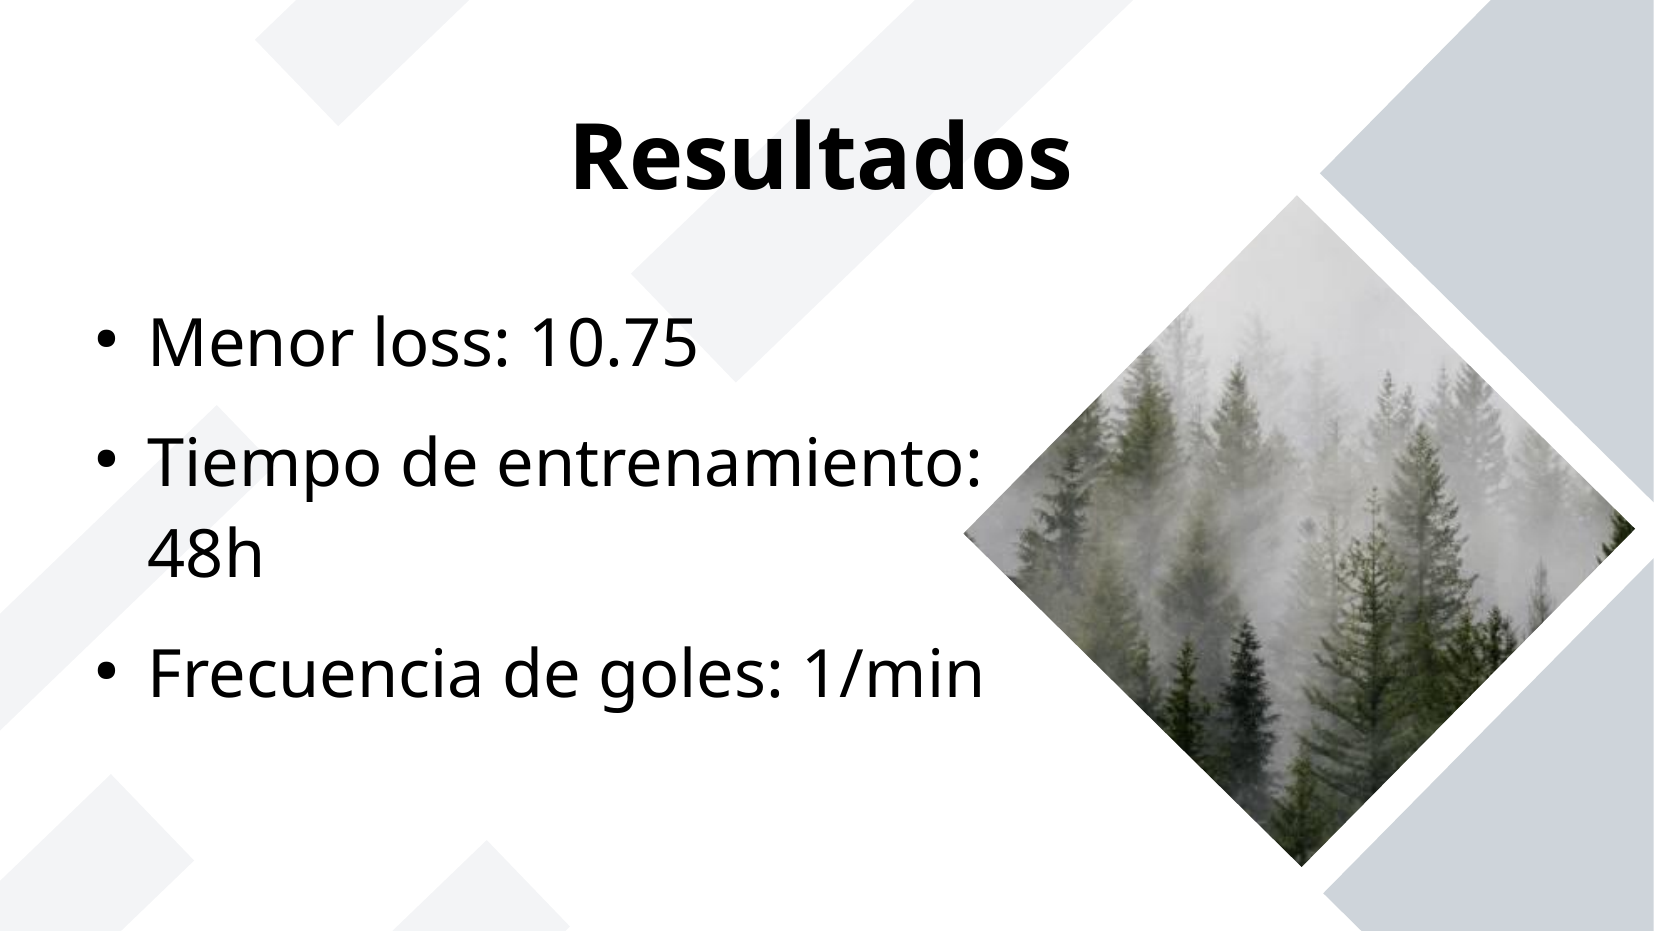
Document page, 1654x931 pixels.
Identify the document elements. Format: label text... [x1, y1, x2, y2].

title Resultados [76, 76, 1565, 233]
list Menor loss: 10.75 Tiempo de entrenamiento: 48h Frecuencia de goles: 1/min [76, 295, 1013, 835]
text_box [1013, 233, 1636, 867]
